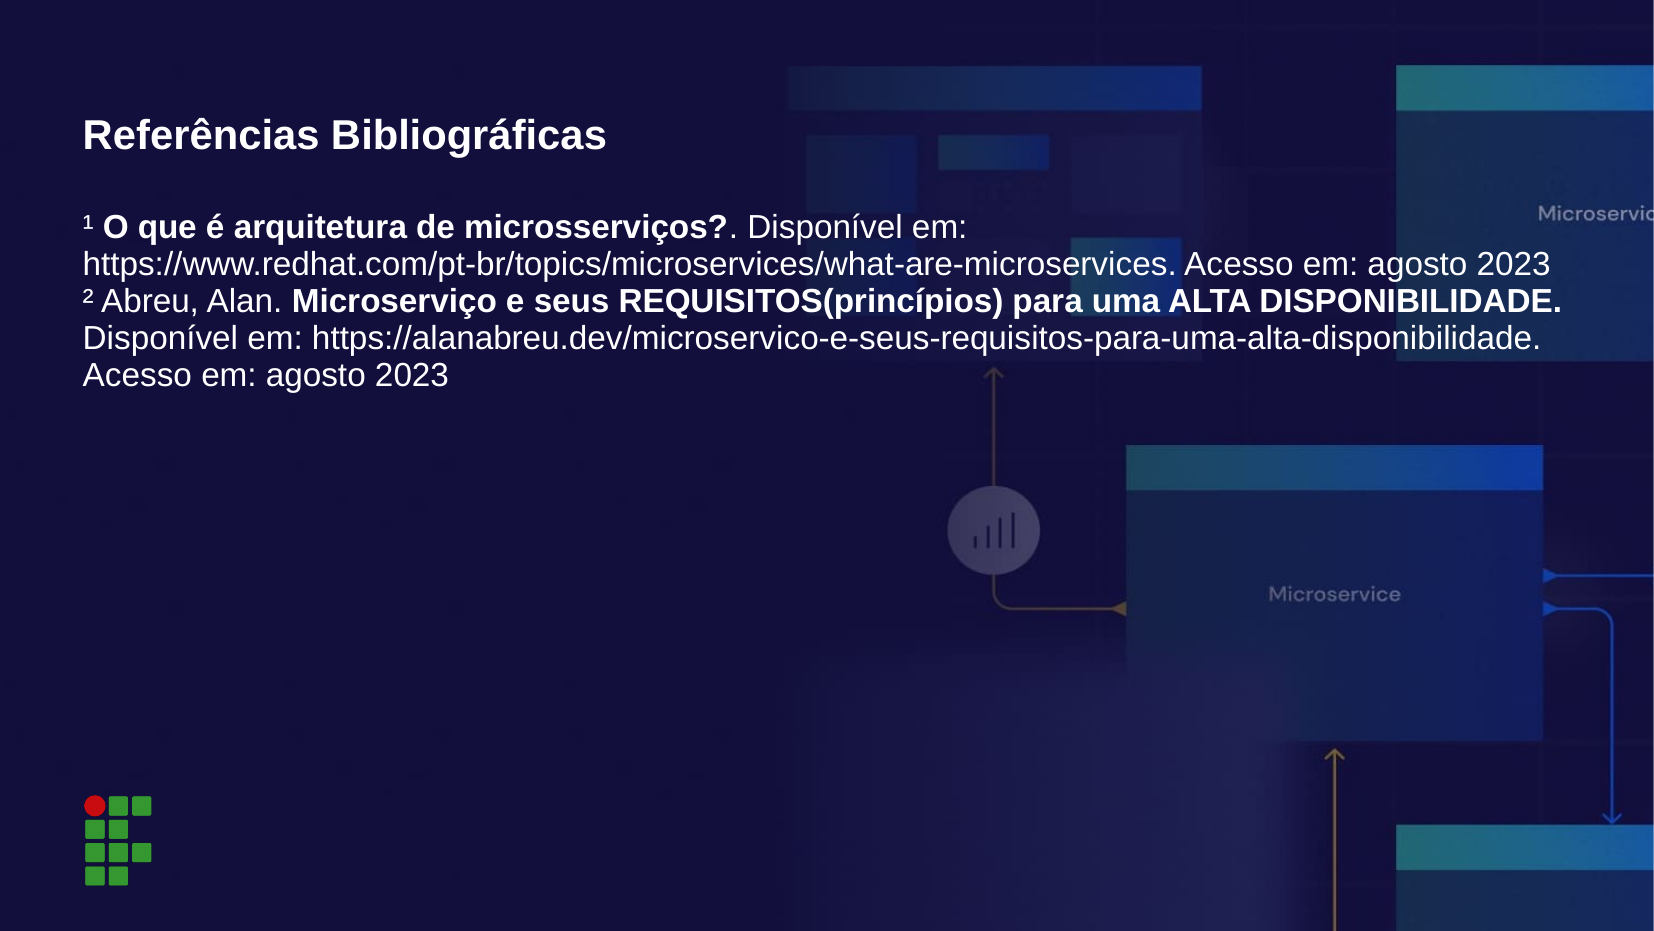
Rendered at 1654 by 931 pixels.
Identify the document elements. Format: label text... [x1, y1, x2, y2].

picture [0, 0, 1654, 931]
title Referências Bibliográficas [82, 111, 1571, 208]
subtitle ¹ O que é arquitetura de microsserviços?. Disponível em: https://www.redhat.com/pt-br/topics/microservices/what-are-microservices. Acesso em: agosto 2023 ² Abreu, Alan. Microserviço e seus REQUISITOS(princípios) para uma ALTA DISPONIBILIDADE. Disponível em: https://alanabreu.dev/microservico-e-seus-requisitos-para-uma-alta-disponibilidade. Acesso em: agosto 2023 [82, 208, 1571, 394]
